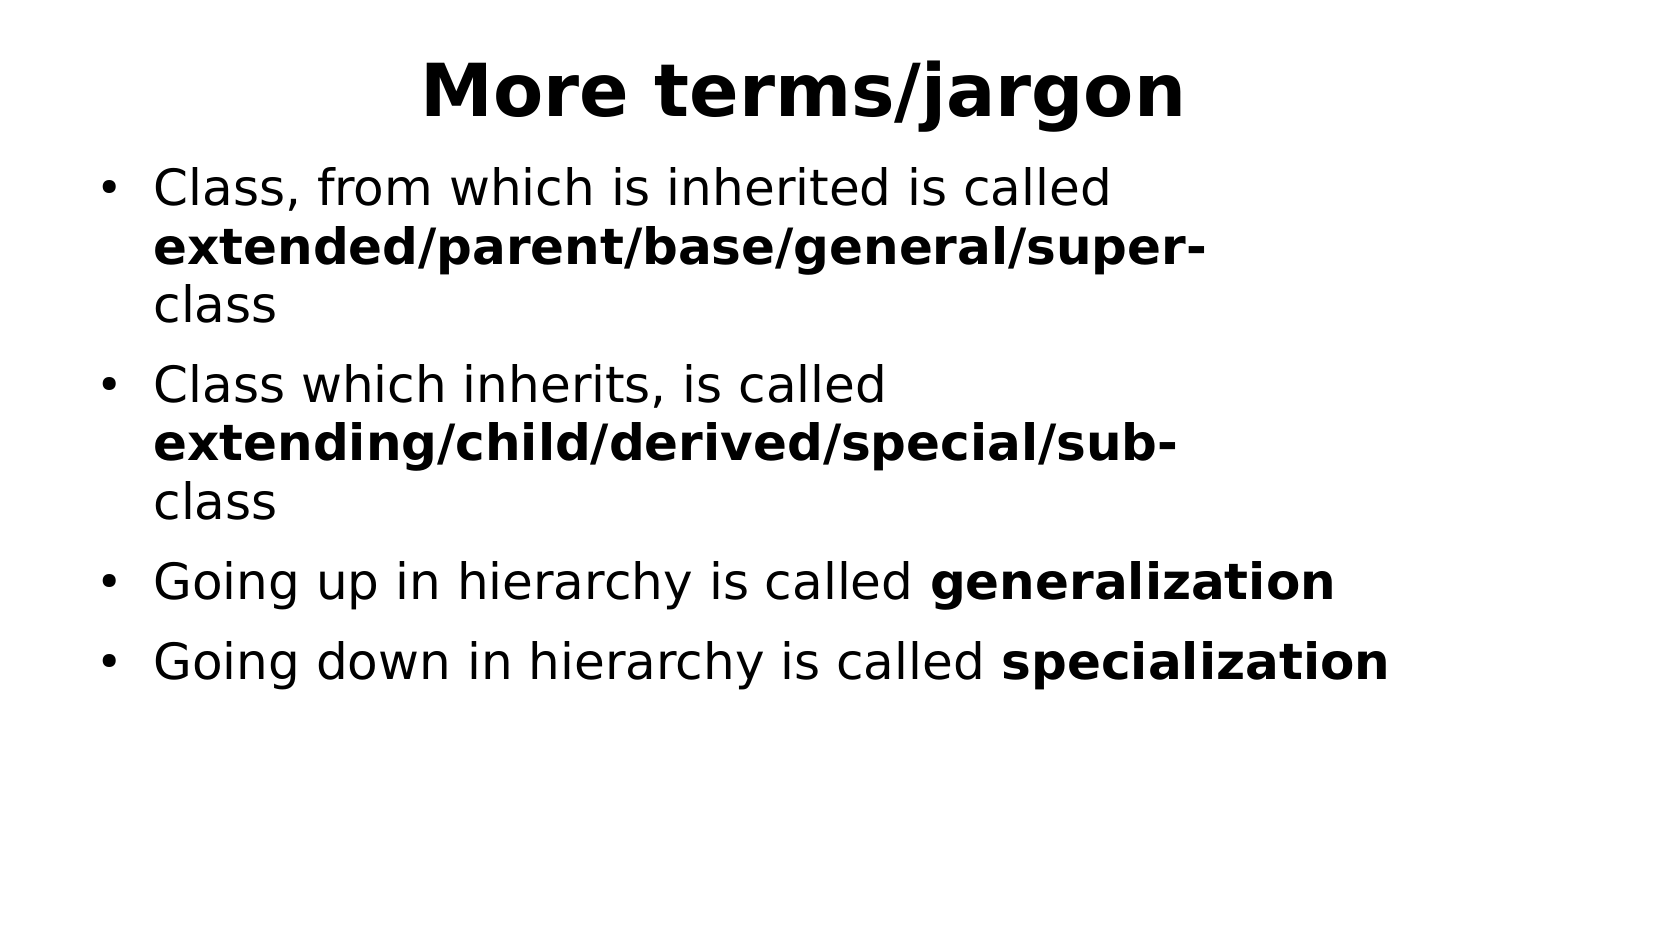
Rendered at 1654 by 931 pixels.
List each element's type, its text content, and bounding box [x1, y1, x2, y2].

title More terms/jargon [82, 37, 1571, 147]
list Class, from which is inherited is called extended/parent/base/general/super- class Class which inherits, is called extending/child/derived/special/sub- class Going up in hierarchy is called generalization Going down in hierarchy is called specialization [82, 159, 1583, 880]
